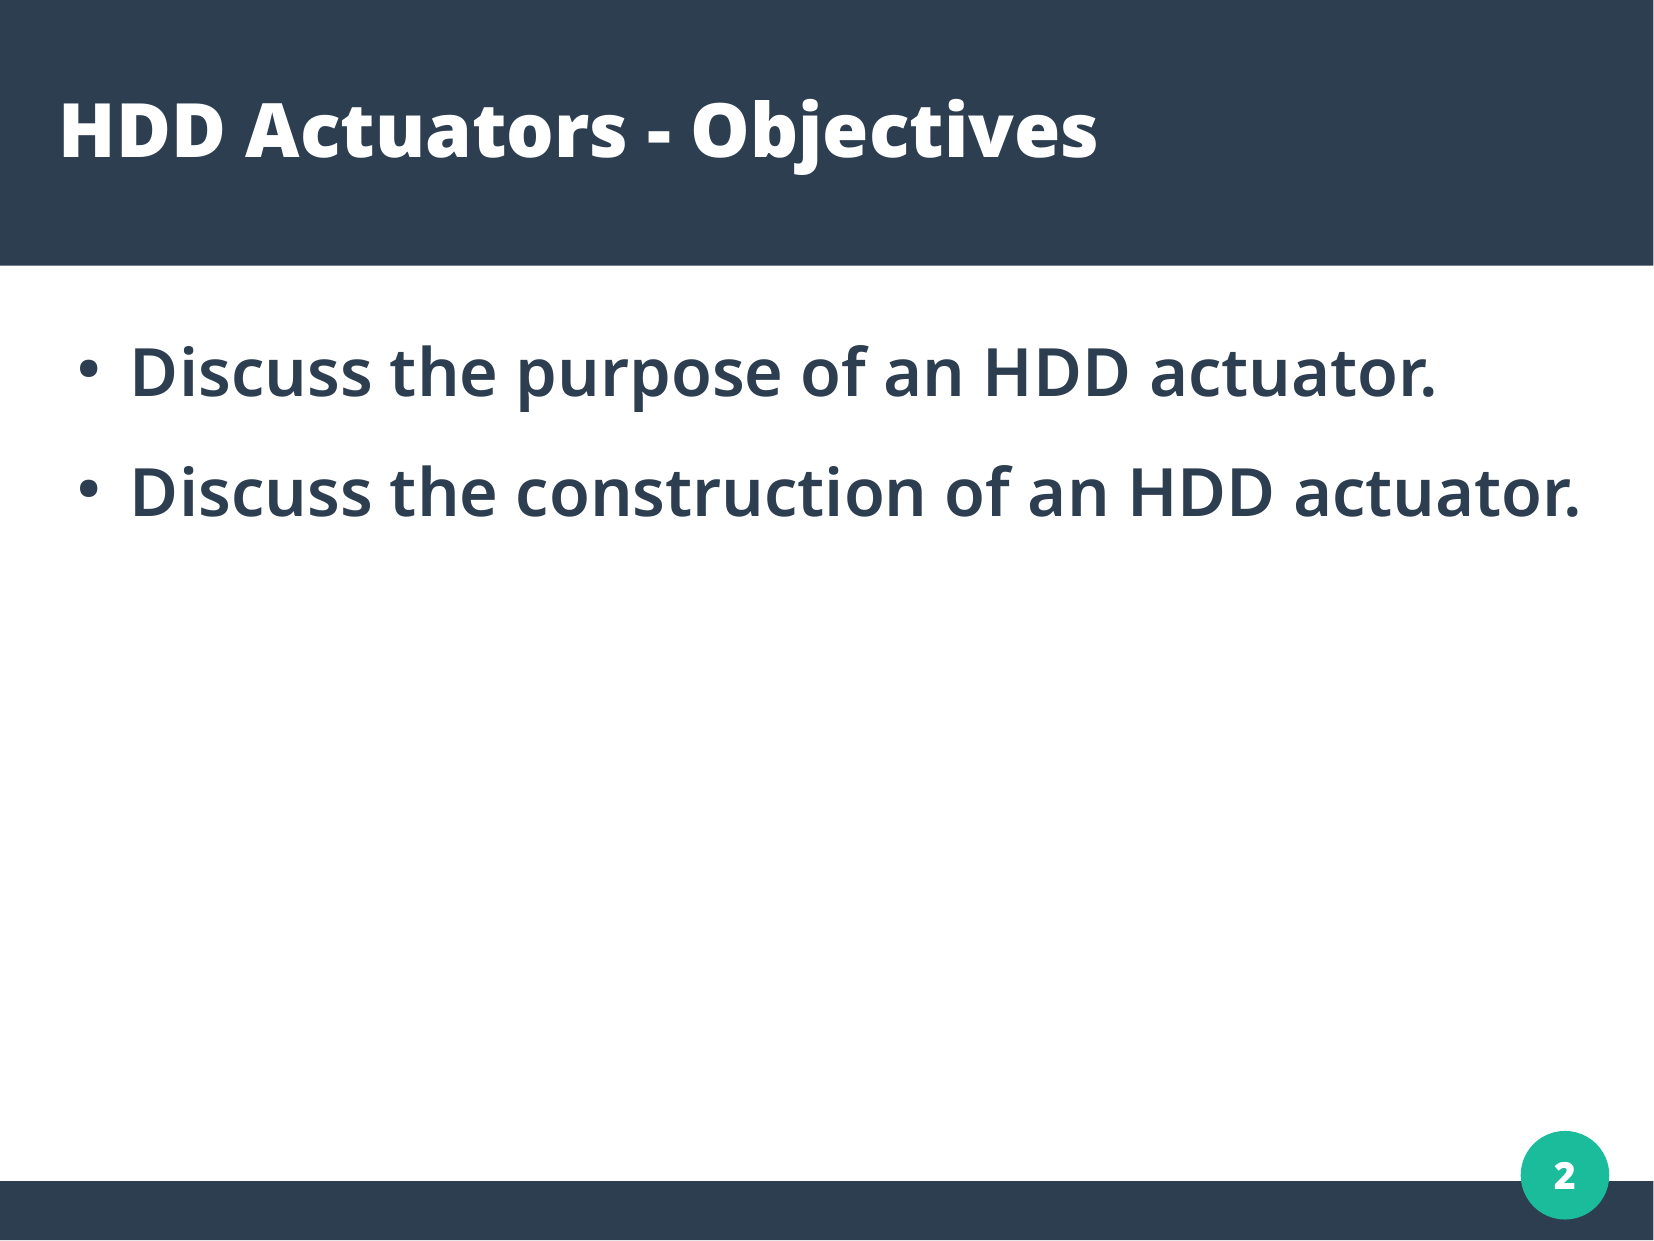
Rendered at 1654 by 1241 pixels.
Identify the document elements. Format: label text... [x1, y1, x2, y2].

list Discuss the purpose of an HDD actuator. Discuss the construction of an HDD actuator. [59, 324, 1595, 1152]
title HDD Actuators - Objectives [59, 49, 1595, 207]
